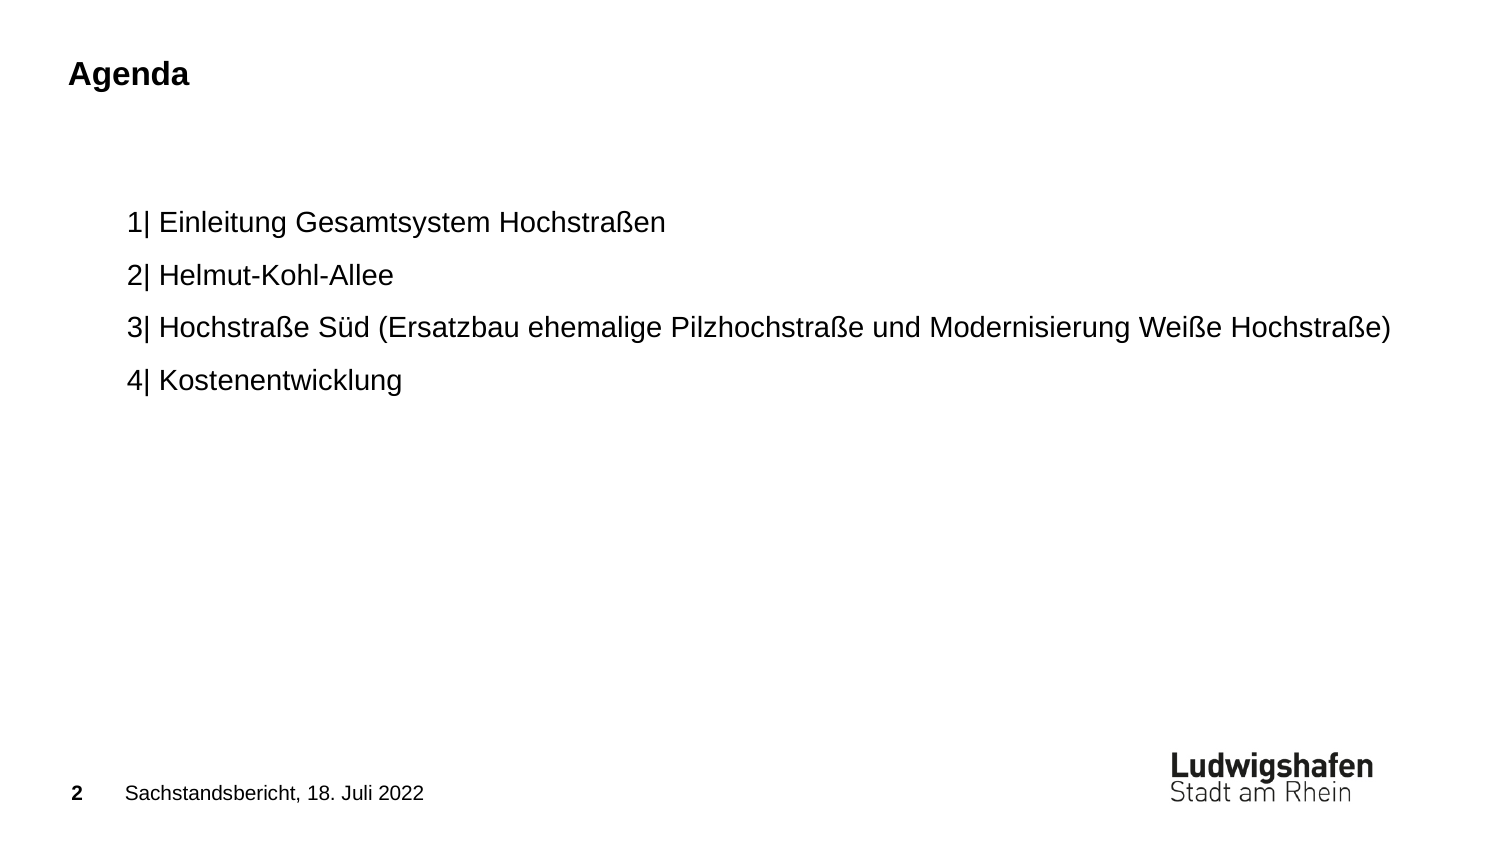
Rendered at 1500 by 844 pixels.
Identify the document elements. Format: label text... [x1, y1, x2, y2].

picture [1163, 748, 1380, 811]
text_box Agenda [53, 44, 774, 100]
text_box 1| Einleitung Gesamtsystem Hochstraßen 2| Helmut-Kohl-Allee 3| Hochstraße Süd (Ersatzbau ehemalige Pilzhochstraße und Modernisierung Weiße Hochstraße) 4| Kostenentwicklung [112, 178, 1471, 404]
